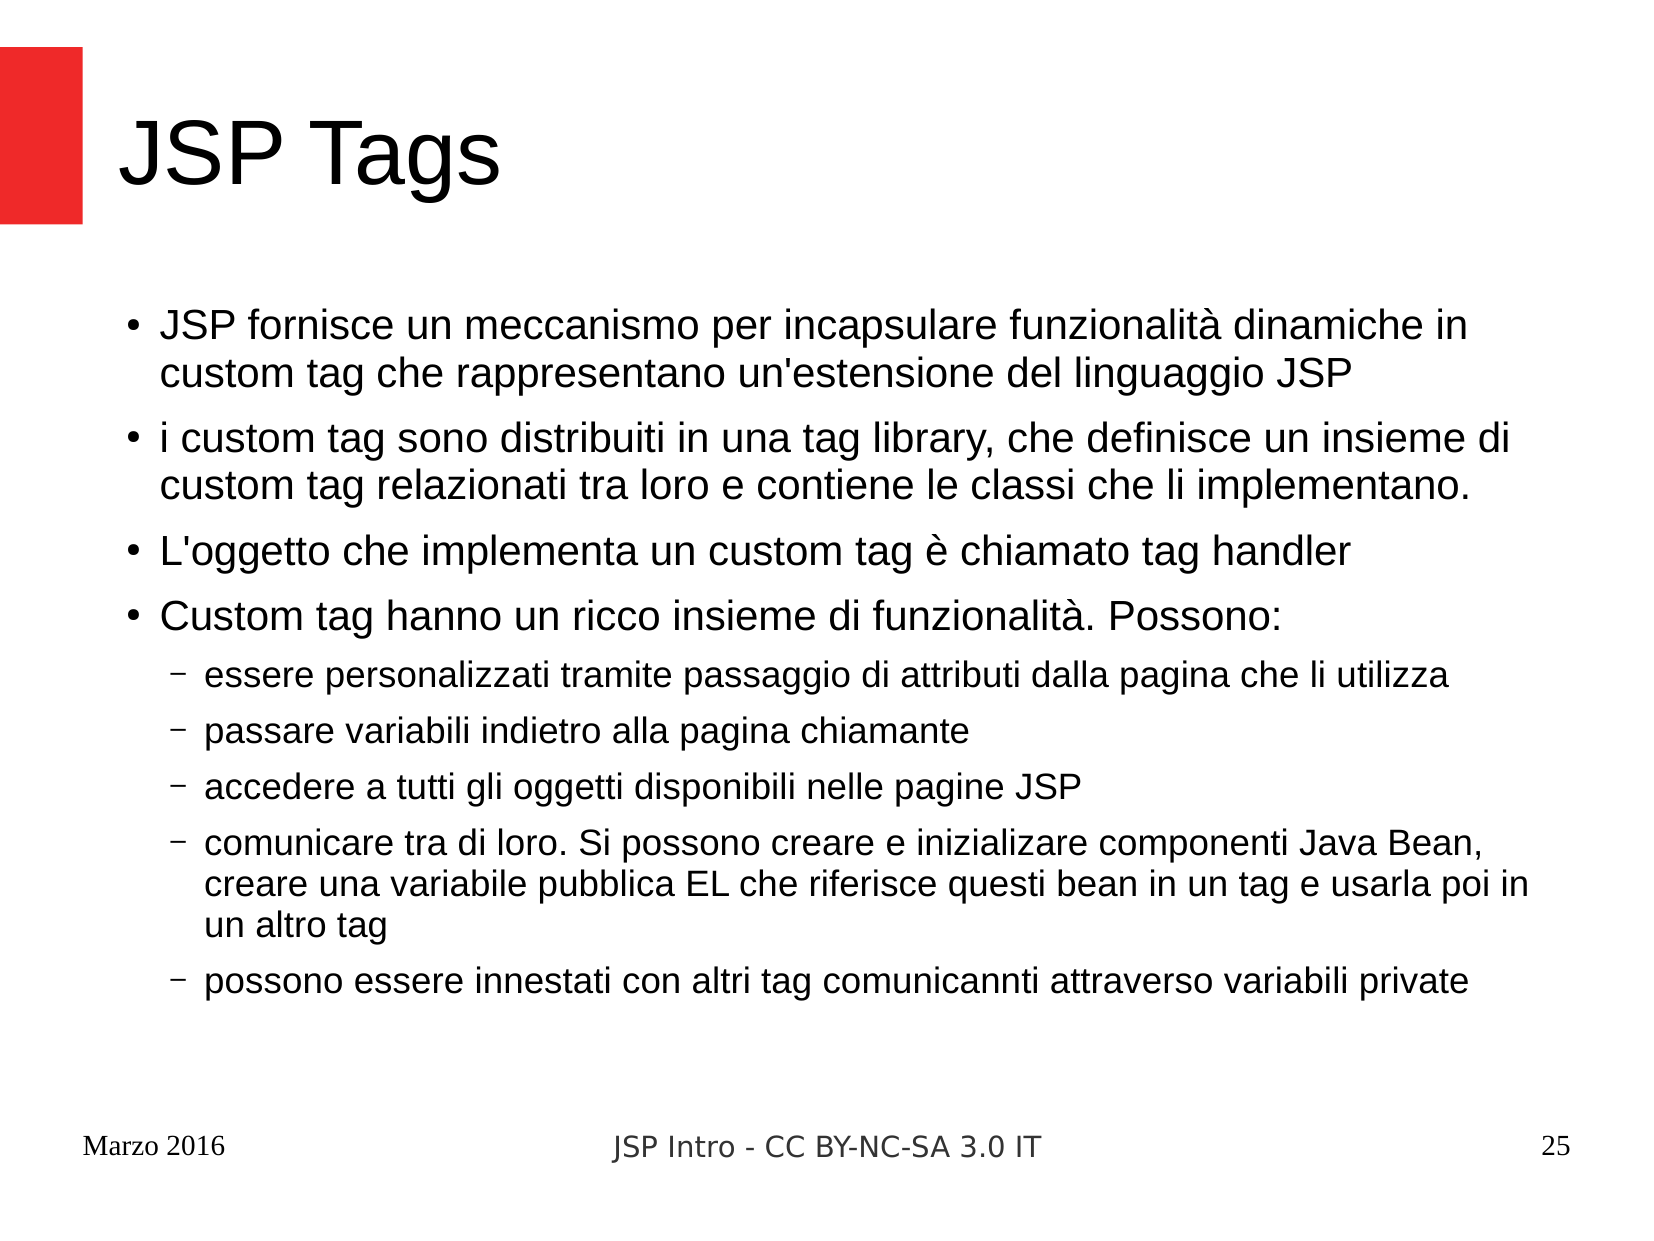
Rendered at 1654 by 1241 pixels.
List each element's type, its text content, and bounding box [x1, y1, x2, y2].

list JSP fornisce un meccanismo per incapsulare funzionalità dinamiche in custom tag che rappresentano un'estensione del linguaggio JSP i custom tag sono distribuiti in una tag library, che definisce un insieme di custom tag relazionati tra loro e contiene le classi che li implementano. L'oggetto che implementa un custom tag è chiamato tag handler Custom tag hanno un ricco insieme di funzionalità. Possono: essere personalizzati tramite passaggio di attributi dalla pagina che li utilizza passare variabili indietro alla pagina chiamante accedere a tutti gli oggetti disponibili nelle pagine JSP comunicare tra di loro. Si possono creare e inizializare componenti Java Bean, creare una variabile pubblica EL che riferisce questi bean in un tag e usarla poi in un altro tag possono essere innestati con altri tag comunicannti attraverso variabili private [114, 302, 1539, 1033]
title JSP Tags [118, 49, 1607, 257]
